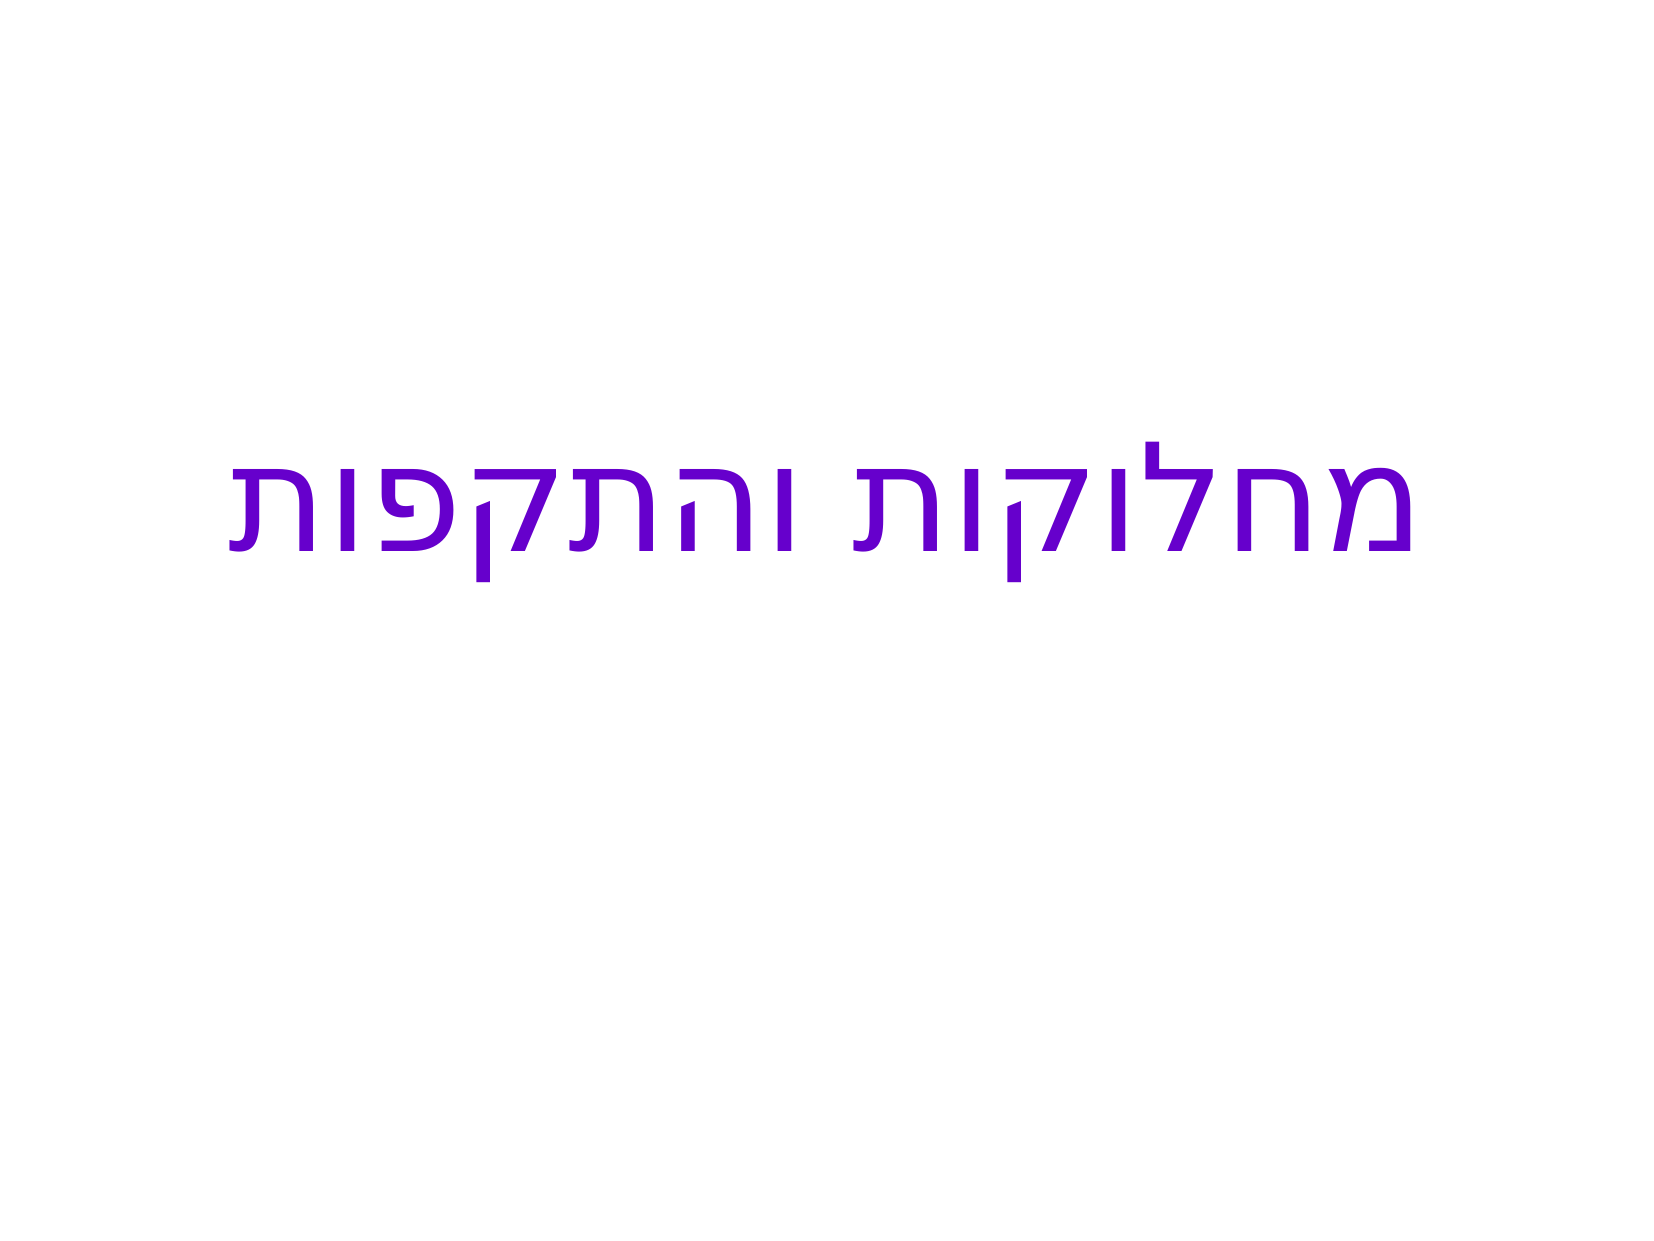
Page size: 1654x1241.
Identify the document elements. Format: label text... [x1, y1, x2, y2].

text_box מחלוקות והתקפות [0, 405, 1654, 770]
